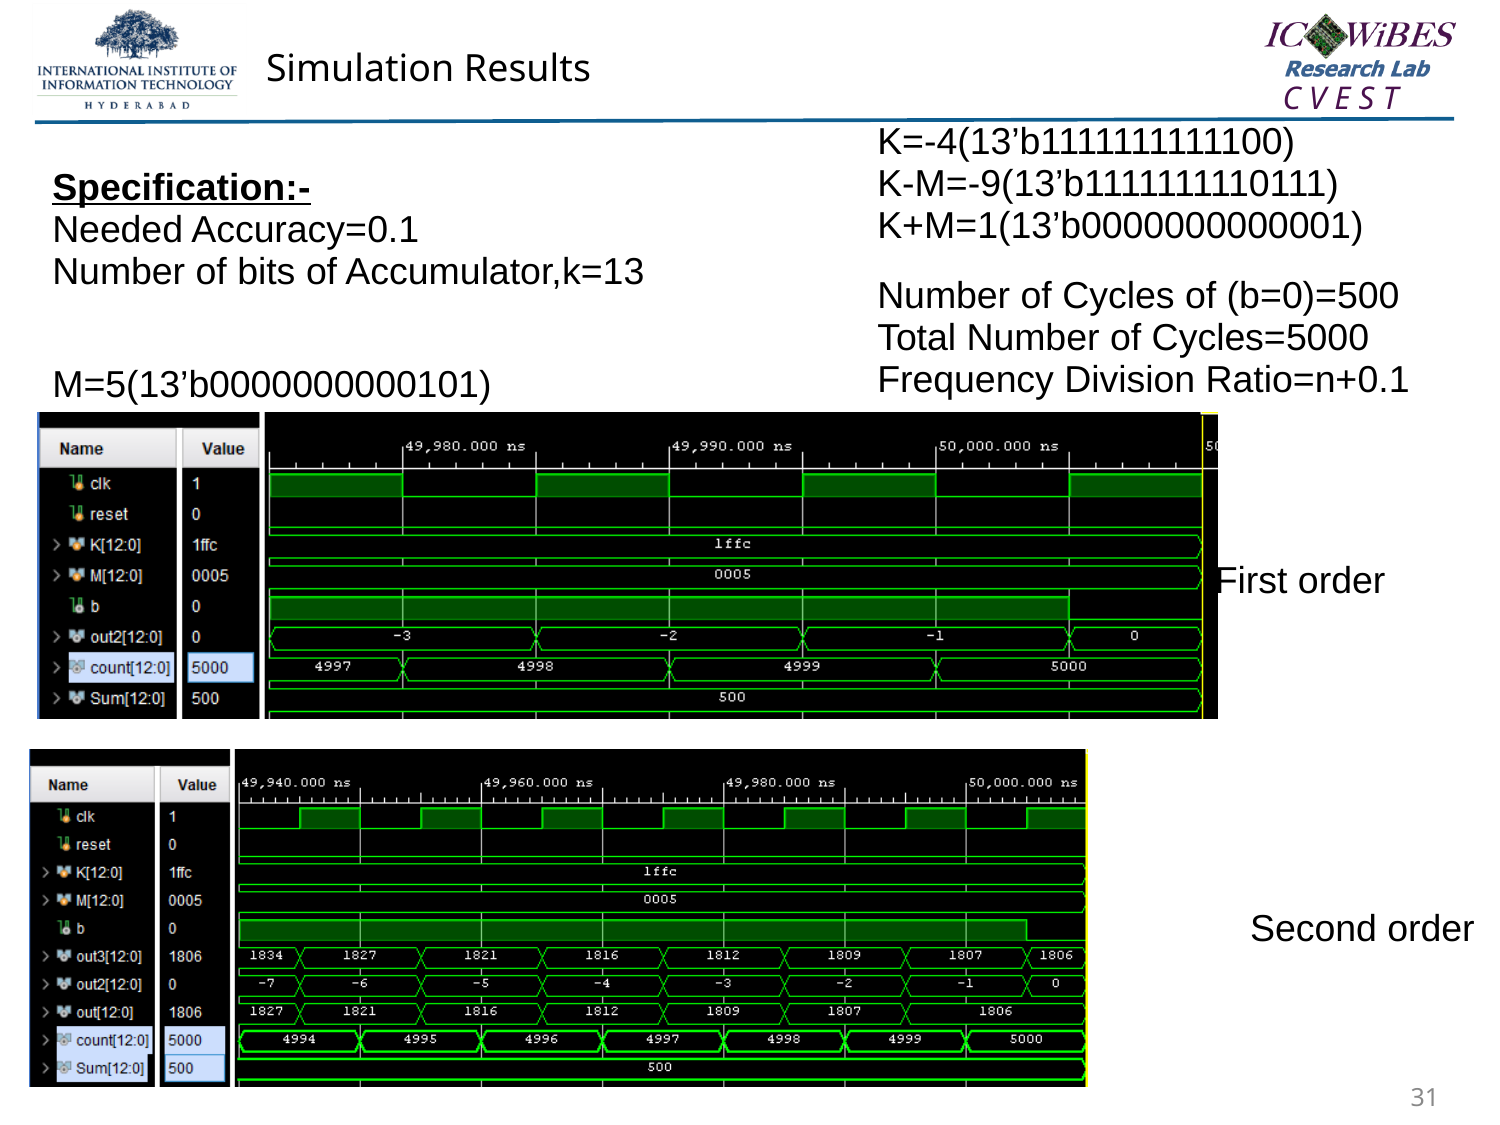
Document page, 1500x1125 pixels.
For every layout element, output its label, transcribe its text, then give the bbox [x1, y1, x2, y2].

text_box Number of Cycles of (b=0)=500 Total Number of Cycles=5000 Frequency Division Ratio=n+0.1 [862, 267, 1463, 451]
text_box Specification:- Needed Accuracy=0.1 Number of bits of Accumulator,k=13 [37, 159, 660, 300]
text_box Second order [1235, 900, 1490, 957]
title Simulation Results [251, 23, 1195, 110]
text_box M=5(13’b0000000000101) [37, 355, 507, 412]
text_box K=-4(13’b1111111111100) K-M=-9(13’b1111111110111) K+M=1(13’b0000000000001) [862, 112, 1379, 267]
picture [37, 412, 1218, 719]
text_box First order [1218, 552, 1401, 609]
picture [29, 749, 1088, 1087]
slide_number <number> [1329, 1074, 1455, 1123]
picture [31, 2, 247, 115]
picture [1261, 12, 1458, 82]
